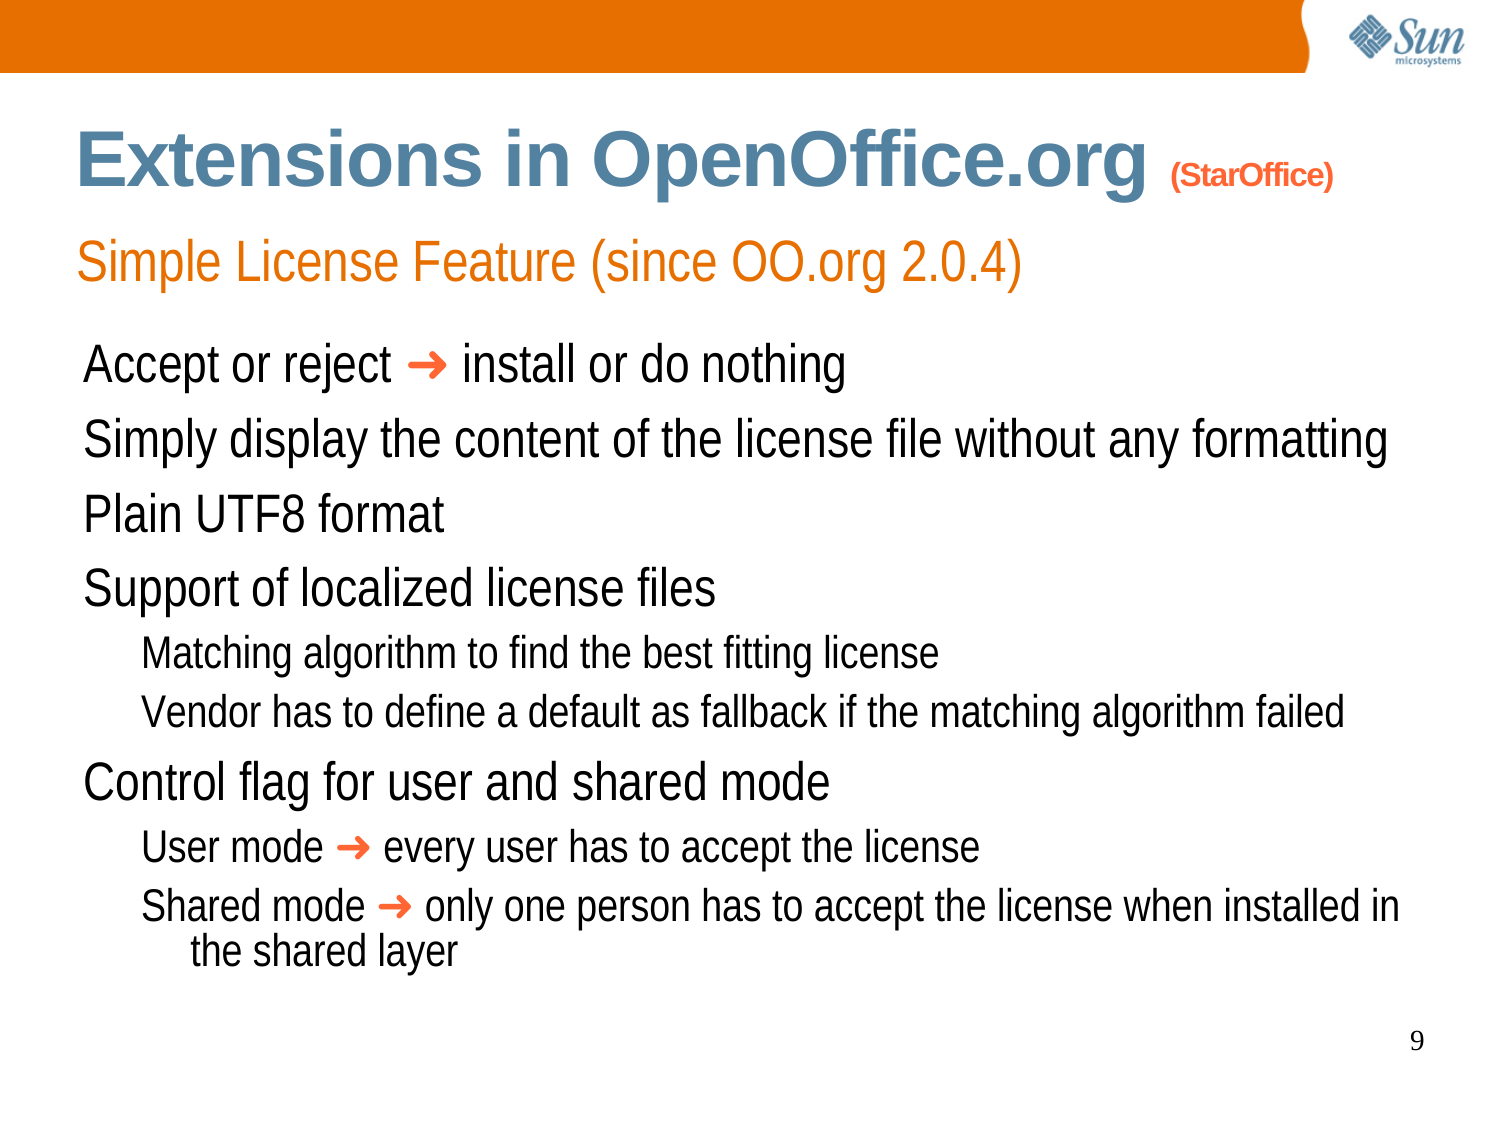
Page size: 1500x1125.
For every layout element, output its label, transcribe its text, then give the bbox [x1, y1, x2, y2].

list Accept or reject ➜ install or do nothing Simply display the content of the license file without any formatting Plain UTF8 format Support of localized license files Matching algorithm to find the best fitting license Vendor has to define a default as fallback if the matching algorithm failed Control flag for user and shared mode User mode ➜ every user has to accept the license Shared mode ➜ only one person has to accept the license when installed in the shared layer [64, 340, 1401, 1056]
picture [0, 0, 1500, 73]
title Extensions in OpenOffice.org (StarOffice) [75, 123, 1437, 227]
text_box Simple License Feature (since OO.org 2.0.4) [76, 236, 1344, 304]
